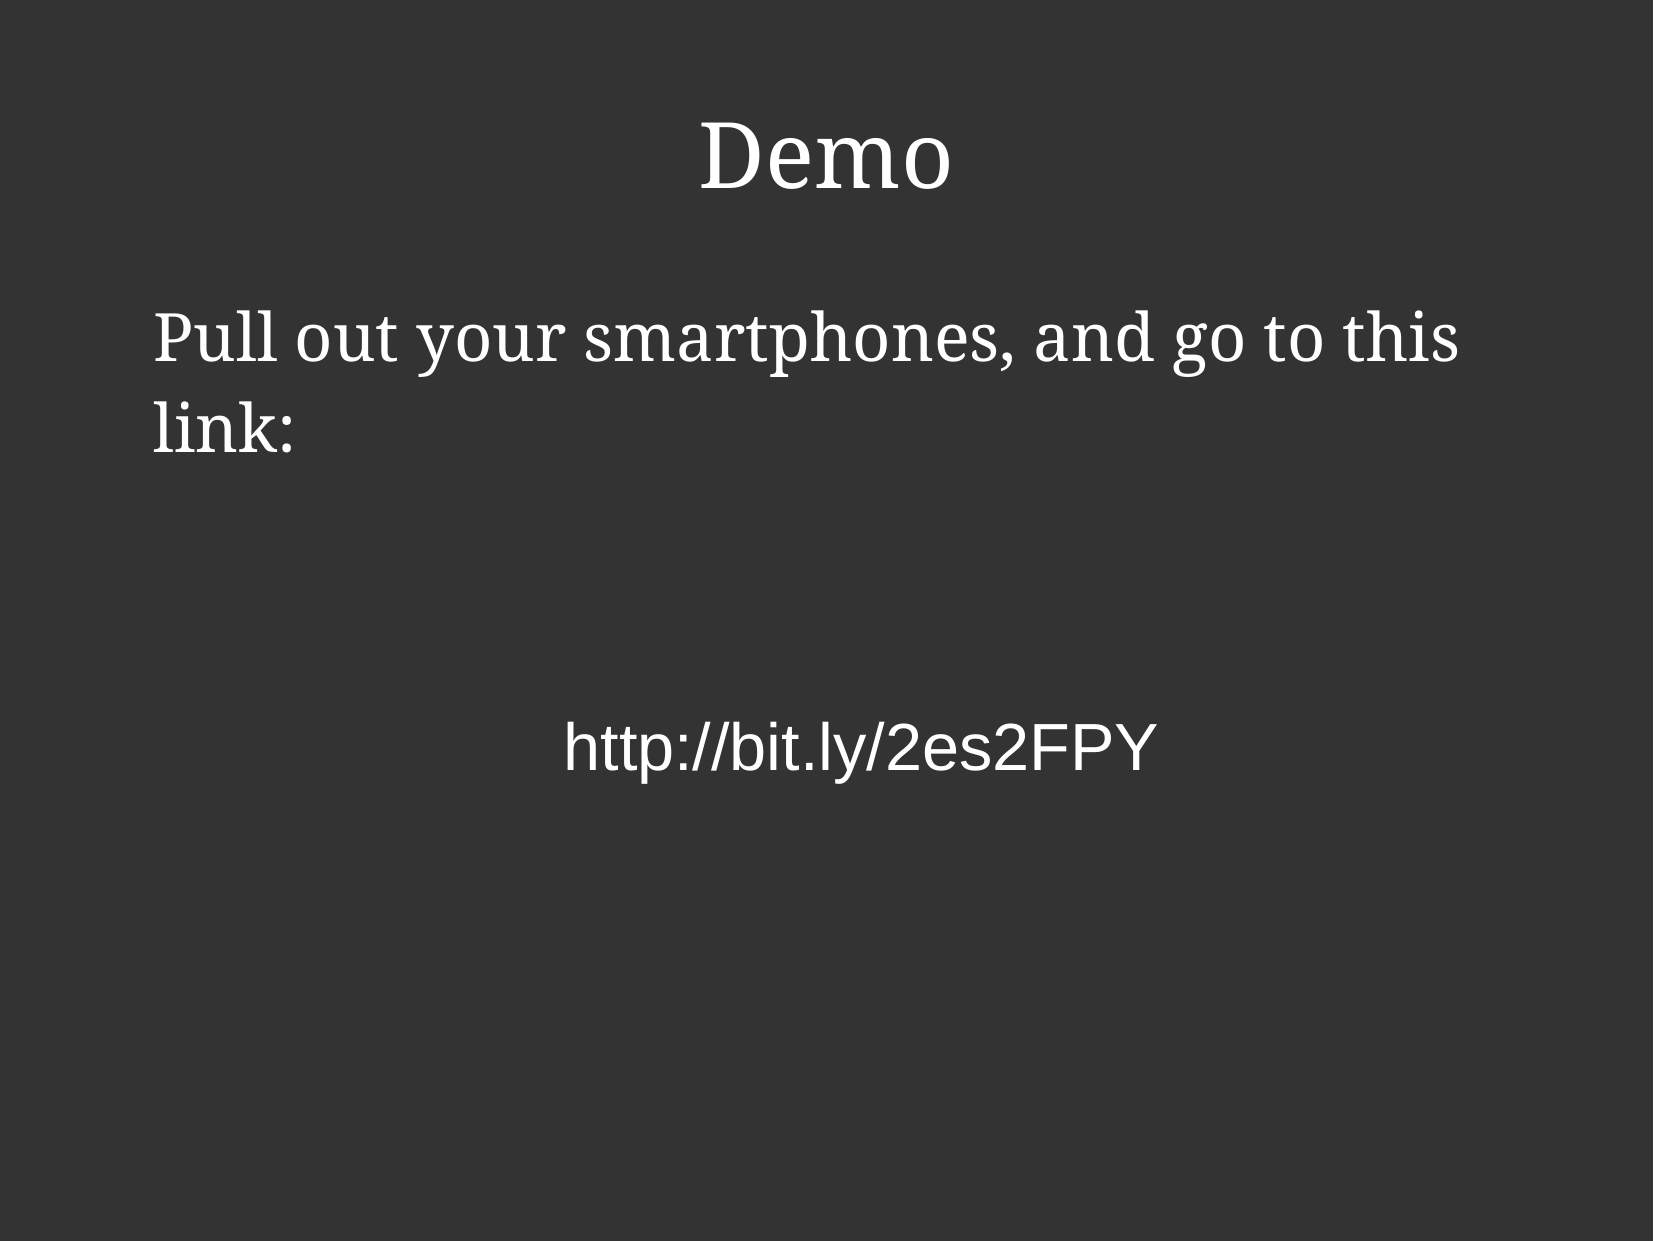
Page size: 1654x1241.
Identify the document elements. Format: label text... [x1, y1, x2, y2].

list Pull out your smartphones, and go to this link: http://bit.ly/2es2FPY [82, 290, 1571, 1010]
title Demo [82, 49, 1571, 257]
